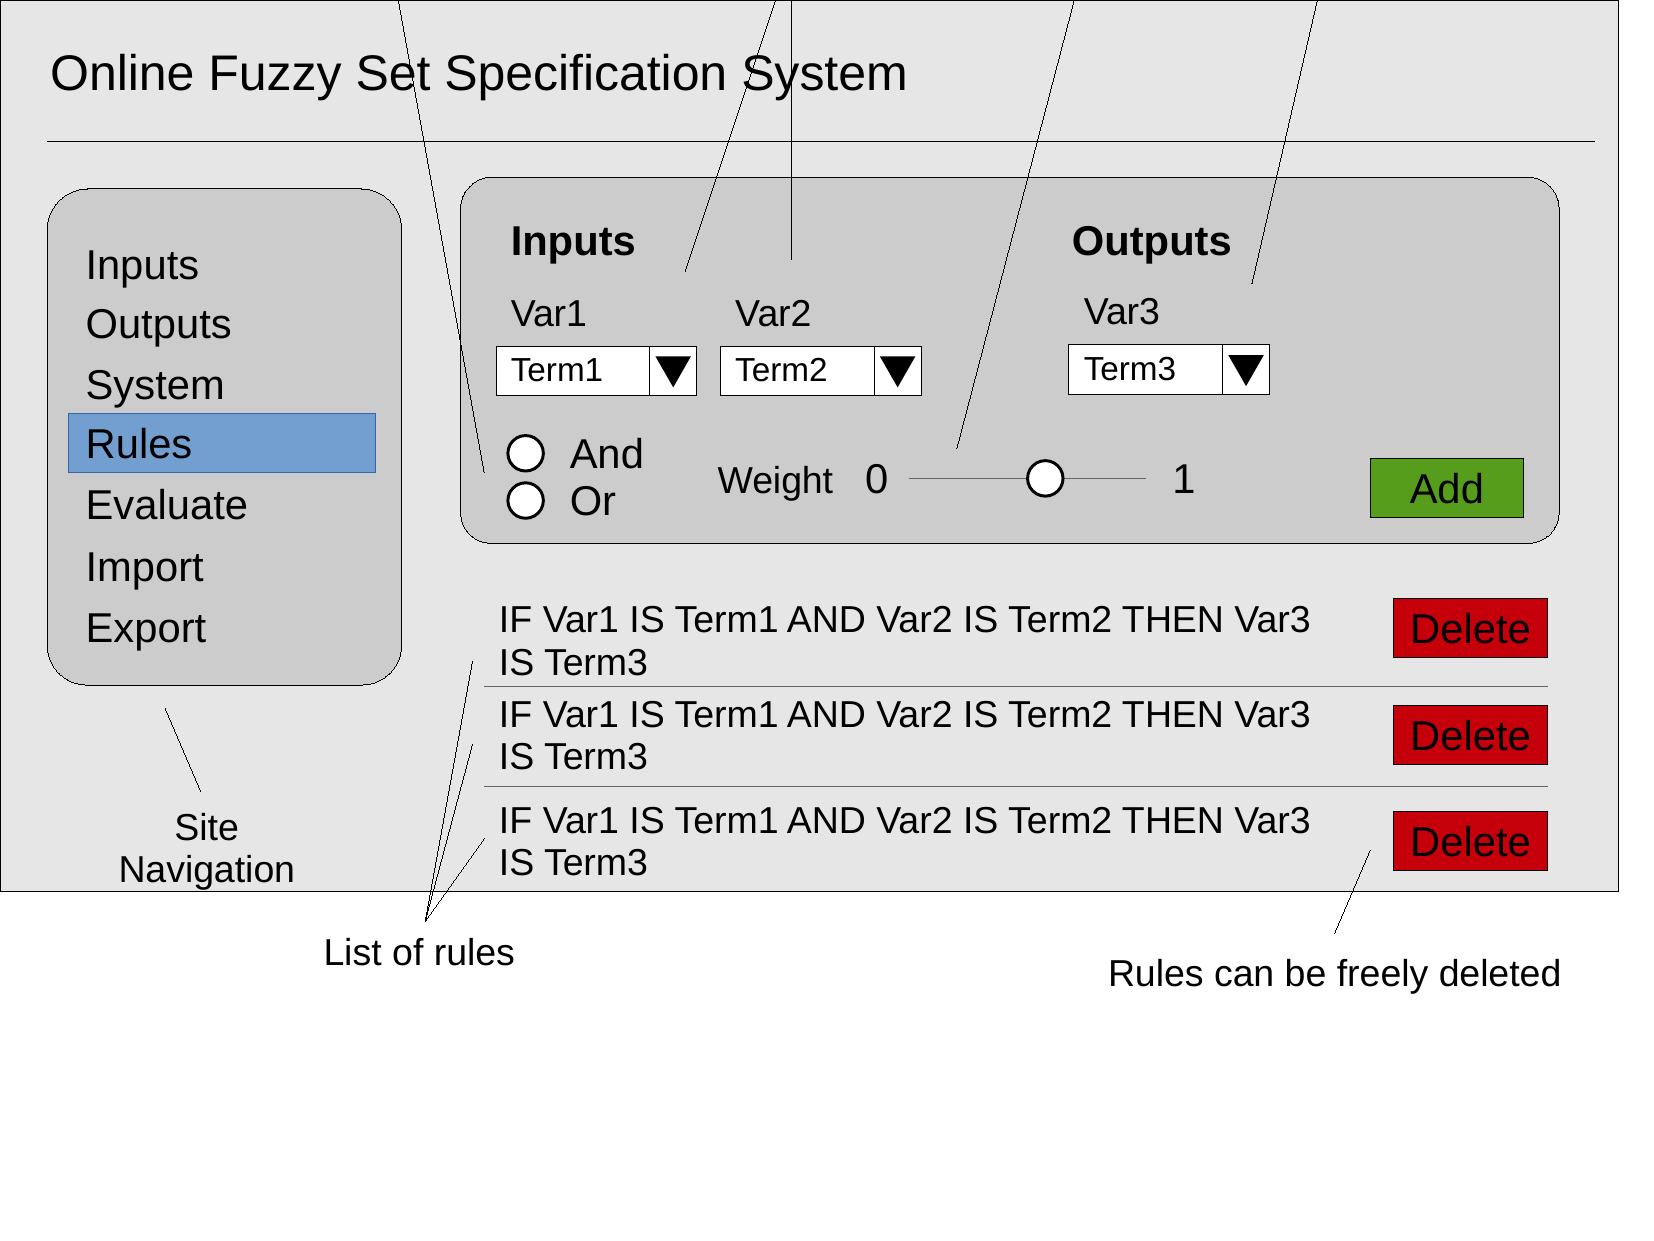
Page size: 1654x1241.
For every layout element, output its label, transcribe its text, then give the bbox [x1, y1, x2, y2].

text_box Add [1370, 458, 1524, 520]
text_box Var3 [1068, 283, 1376, 345]
text_box IF Var1 IS Term1 AND Var2 IS Term2 THEN Var3 IS Term3 [484, 591, 1359, 686]
text_box Inputs [496, 210, 815, 273]
text_box Var2 [720, 284, 1028, 347]
text_box System [70, 354, 355, 413]
text_box Term1 [496, 343, 720, 396]
text_box Rules can be freely deleted [1086, 944, 1583, 1020]
text_box Online Fuzzy Set Specification System [35, 37, 791, 109]
text_box Export [70, 597, 355, 659]
text_box 1 [1157, 448, 1312, 511]
text_box 0 [850, 448, 1004, 452]
text_box Rules [70, 413, 355, 474]
text_box Site Navigation [82, 798, 331, 898]
text_box And Or [555, 423, 709, 533]
text_box Inputs [70, 233, 355, 293]
text_box Weight [702, 452, 1010, 520]
text_box Outputs [1057, 210, 1376, 273]
text_box Evaluate [70, 474, 355, 535]
text_box Delete [1393, 705, 1548, 767]
text_box IF Var1 IS Term1 AND Var2 IS Term2 THEN Var3 IS Term3 [484, 792, 1371, 892]
text_box Online Fuzzy Set Specification System [792, 37, 969, 109]
text_box Var1 [496, 284, 720, 343]
text_box Delete [1393, 598, 1548, 661]
text_box IF Var1 IS Term1 AND Var2 IS Term2 THEN Var3 IS Term3 [484, 687, 1371, 785]
text_box Term2 [720, 343, 981, 396]
text_box [0, 0, 1654, 1241]
text_box Import [70, 535, 355, 597]
text_box Outputs [70, 293, 355, 354]
text_box List of rules [295, 923, 544, 981]
text_box Delete [1393, 811, 1548, 874]
text_box Term3 [1068, 342, 1329, 395]
